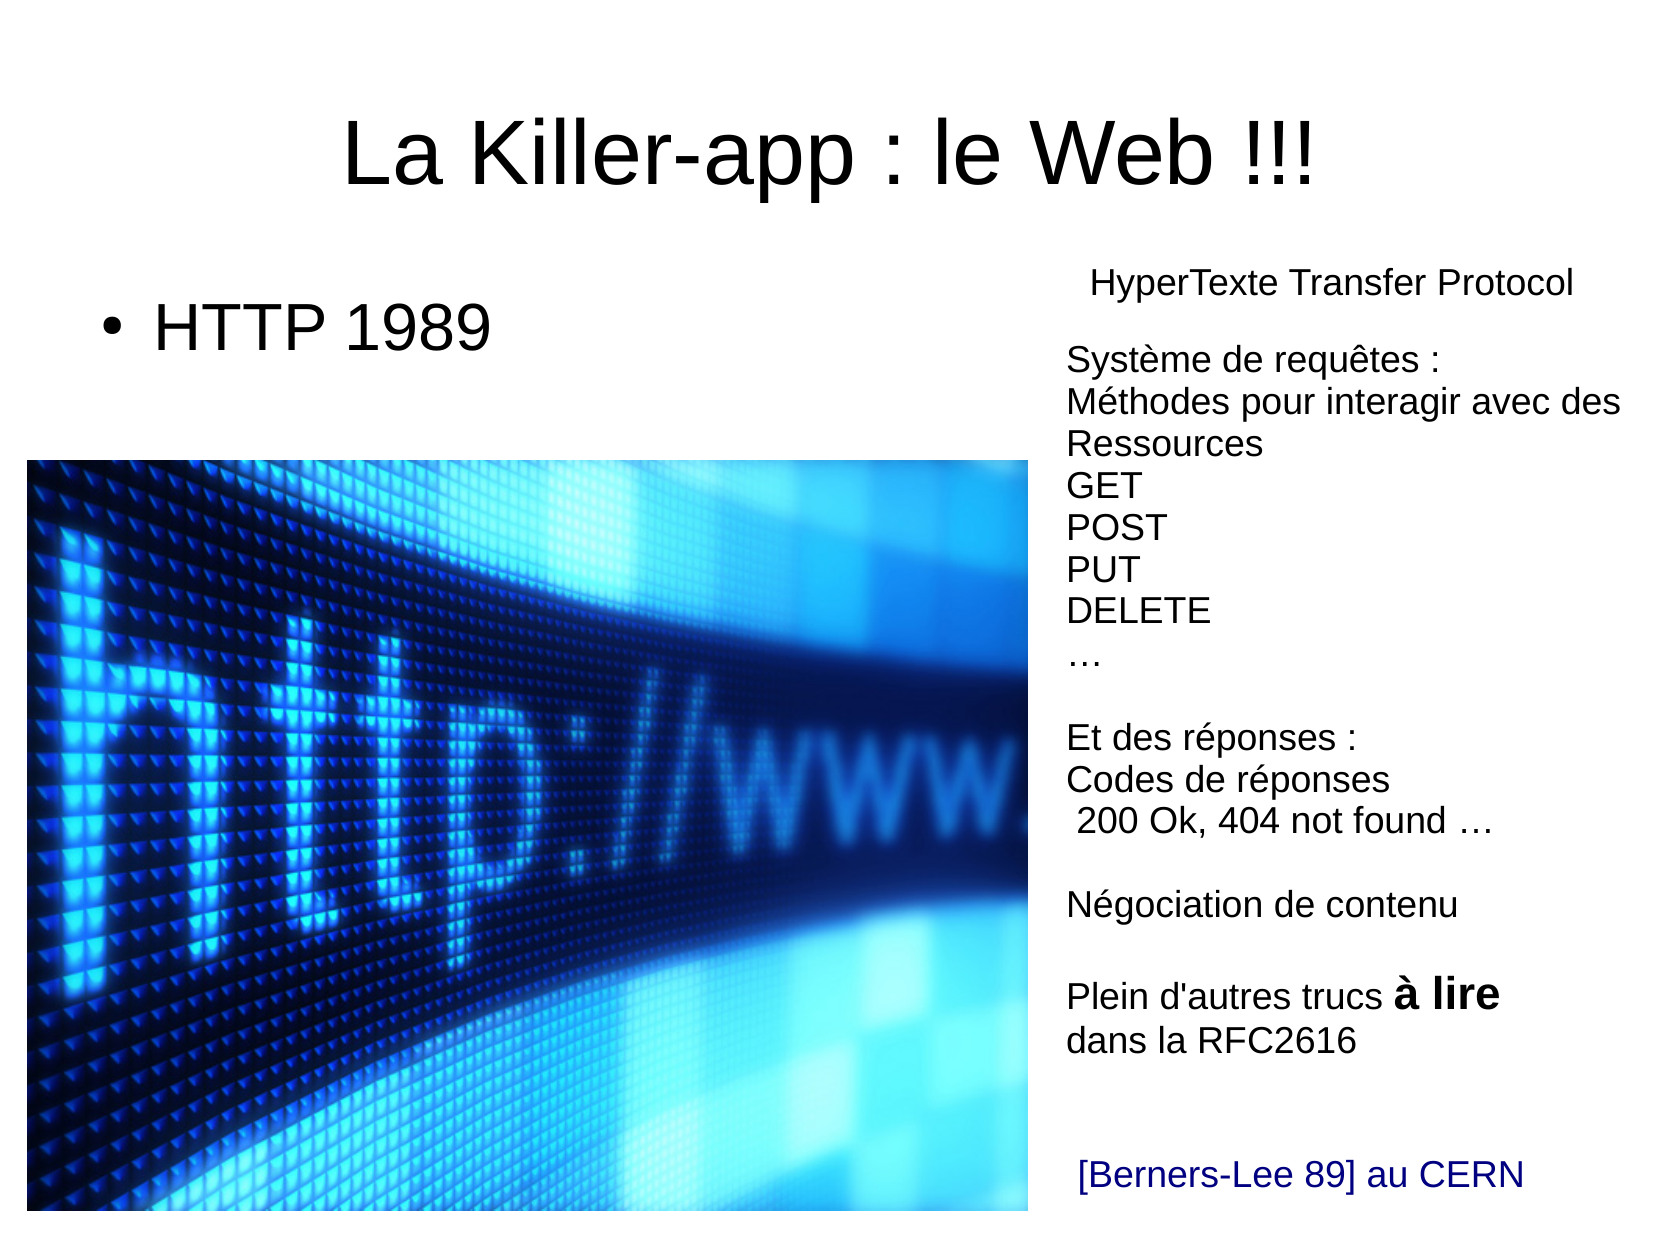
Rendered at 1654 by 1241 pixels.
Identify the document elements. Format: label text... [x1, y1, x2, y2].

text_box HyperTexte Transfer Protocol [1074, 253, 1590, 311]
picture [27, 460, 1028, 1211]
title La Killer-app : le Web !!! [82, 49, 1571, 257]
text_box [Berners-Lee 89] au CERN [1062, 1145, 1540, 1203]
list HTTP 1989 [82, 290, 1538, 1010]
text_box Système de requêtes : Méthodes pour interagir avec des Ressources GET POST PUT DELETE … Et des réponses : Codes de réponses 200 Ok, 404 not found … Négociation de contenu Plein d'autres trucs à lire dans la RFC2616 [1051, 330, 1637, 1069]
